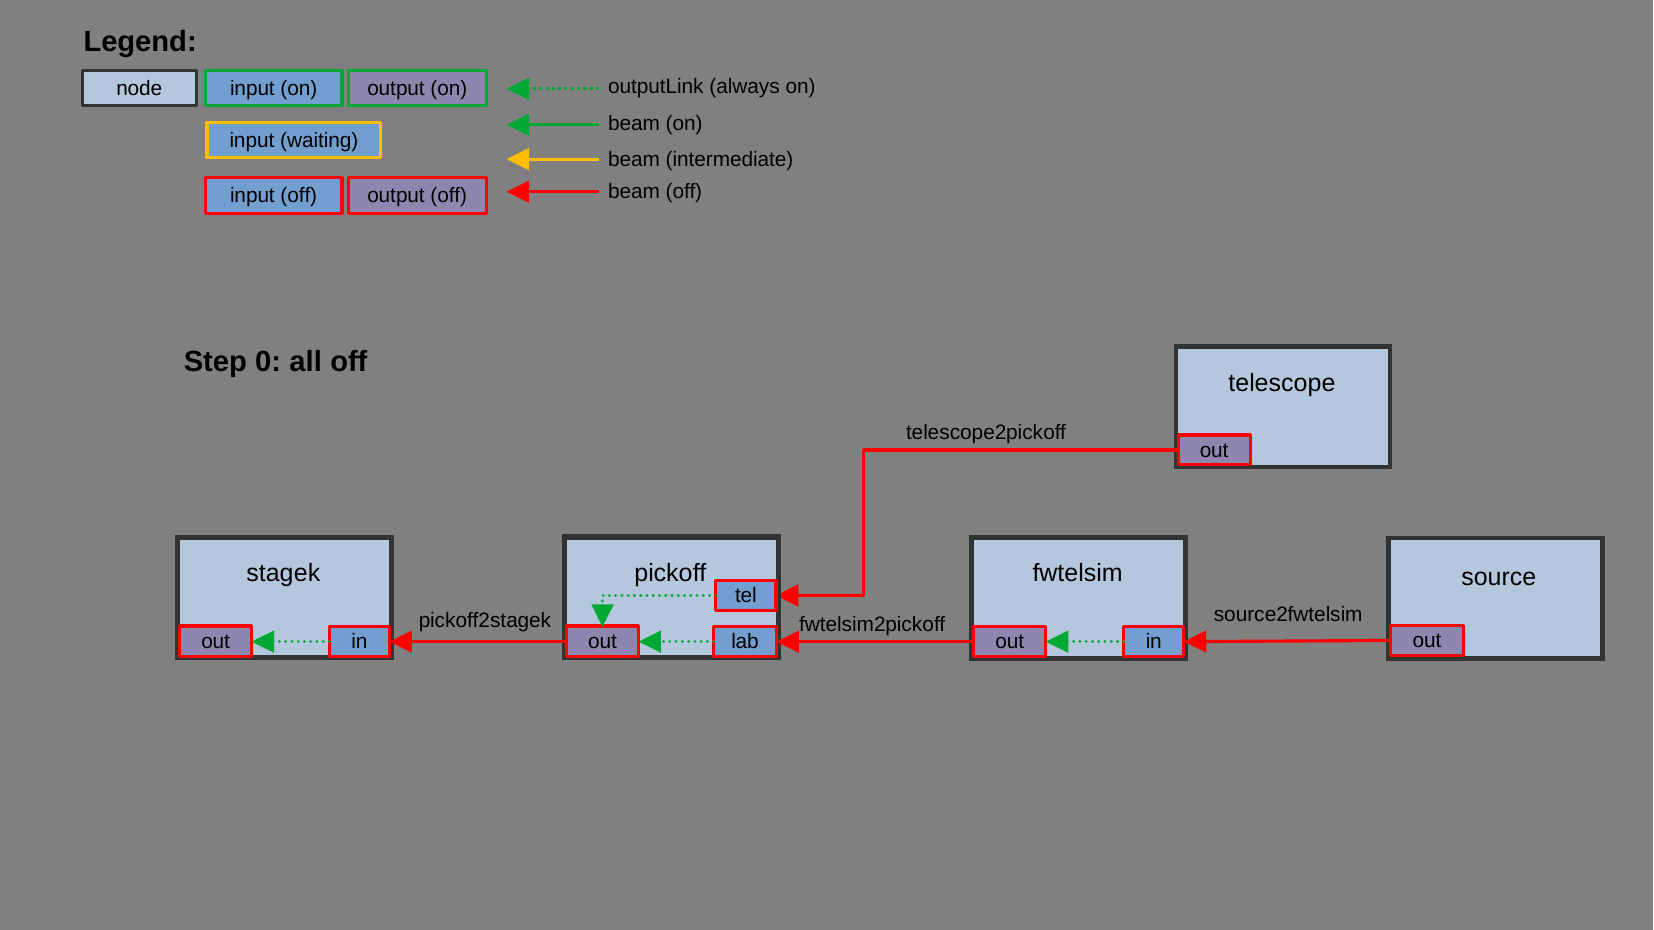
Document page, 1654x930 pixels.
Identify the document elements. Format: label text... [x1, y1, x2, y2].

text_box input (waiting) [206, 122, 381, 158]
text_box fwtelsim2pickoff [784, 605, 969, 644]
text_box stagek [196, 551, 371, 595]
text_box beam (intermediate) [593, 140, 850, 172]
text_box out [179, 626, 252, 657]
text_box out [1178, 435, 1251, 465]
text_box Legend: [68, 17, 315, 66]
text_box pickoff2stagek [404, 601, 588, 640]
text_box source2fwtelsim [1198, 595, 1383, 634]
text_box telescope [1195, 361, 1369, 405]
text_box output (off) [348, 177, 487, 214]
text_box in [1123, 626, 1184, 657]
text_box in [329, 626, 390, 657]
text_box tel [715, 580, 776, 611]
text_box [1176, 346, 1390, 468]
text_box [971, 537, 1186, 659]
text_box pickoff [583, 551, 758, 595]
text_box input (on) [205, 70, 342, 106]
text_box [177, 537, 392, 658]
text_box outputLink (always on) [593, 66, 850, 104]
text_box [564, 536, 779, 658]
text_box output (on) [348, 70, 487, 106]
text_box fwtelsim [991, 551, 1165, 595]
text_box input (off) [205, 177, 342, 214]
text_box telescope2pickoff [891, 413, 1098, 475]
text_box beam (on) [593, 104, 850, 140]
text_box [1388, 538, 1603, 659]
text_box out [1390, 625, 1464, 656]
text_box Step 0: all off [168, 337, 762, 385]
text_box out [973, 626, 1046, 657]
text_box source [1412, 555, 1586, 599]
text_box lab [713, 626, 777, 657]
text_box out [566, 626, 639, 657]
text_box beam (off) [593, 172, 850, 234]
text_box node [82, 70, 197, 106]
